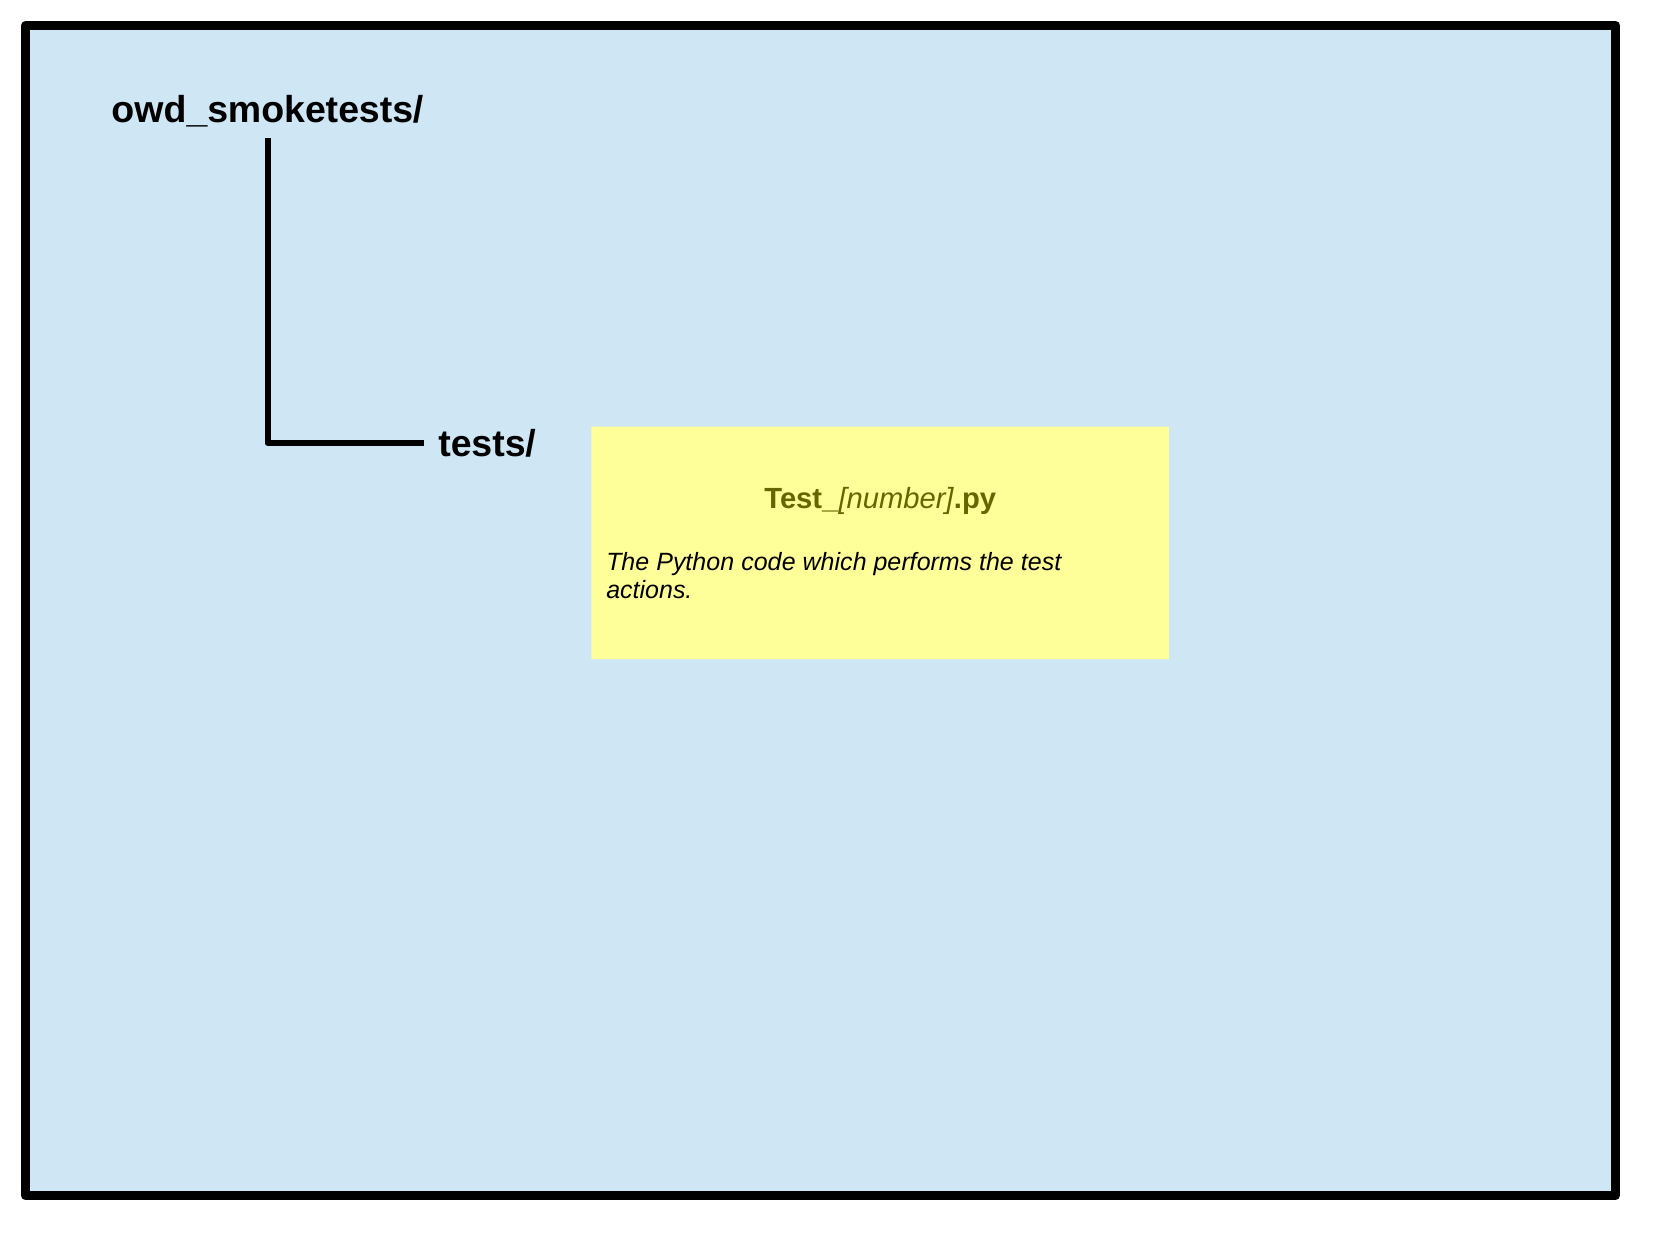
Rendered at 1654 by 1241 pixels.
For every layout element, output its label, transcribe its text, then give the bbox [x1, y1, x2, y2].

text_box Test_[number].py The Python code which performs the test actions. [591, 426, 1169, 660]
text_box [25, 25, 1616, 1196]
text_box tests/ [423, 414, 592, 472]
text_box owd_smoketests/ [96, 81, 439, 139]
